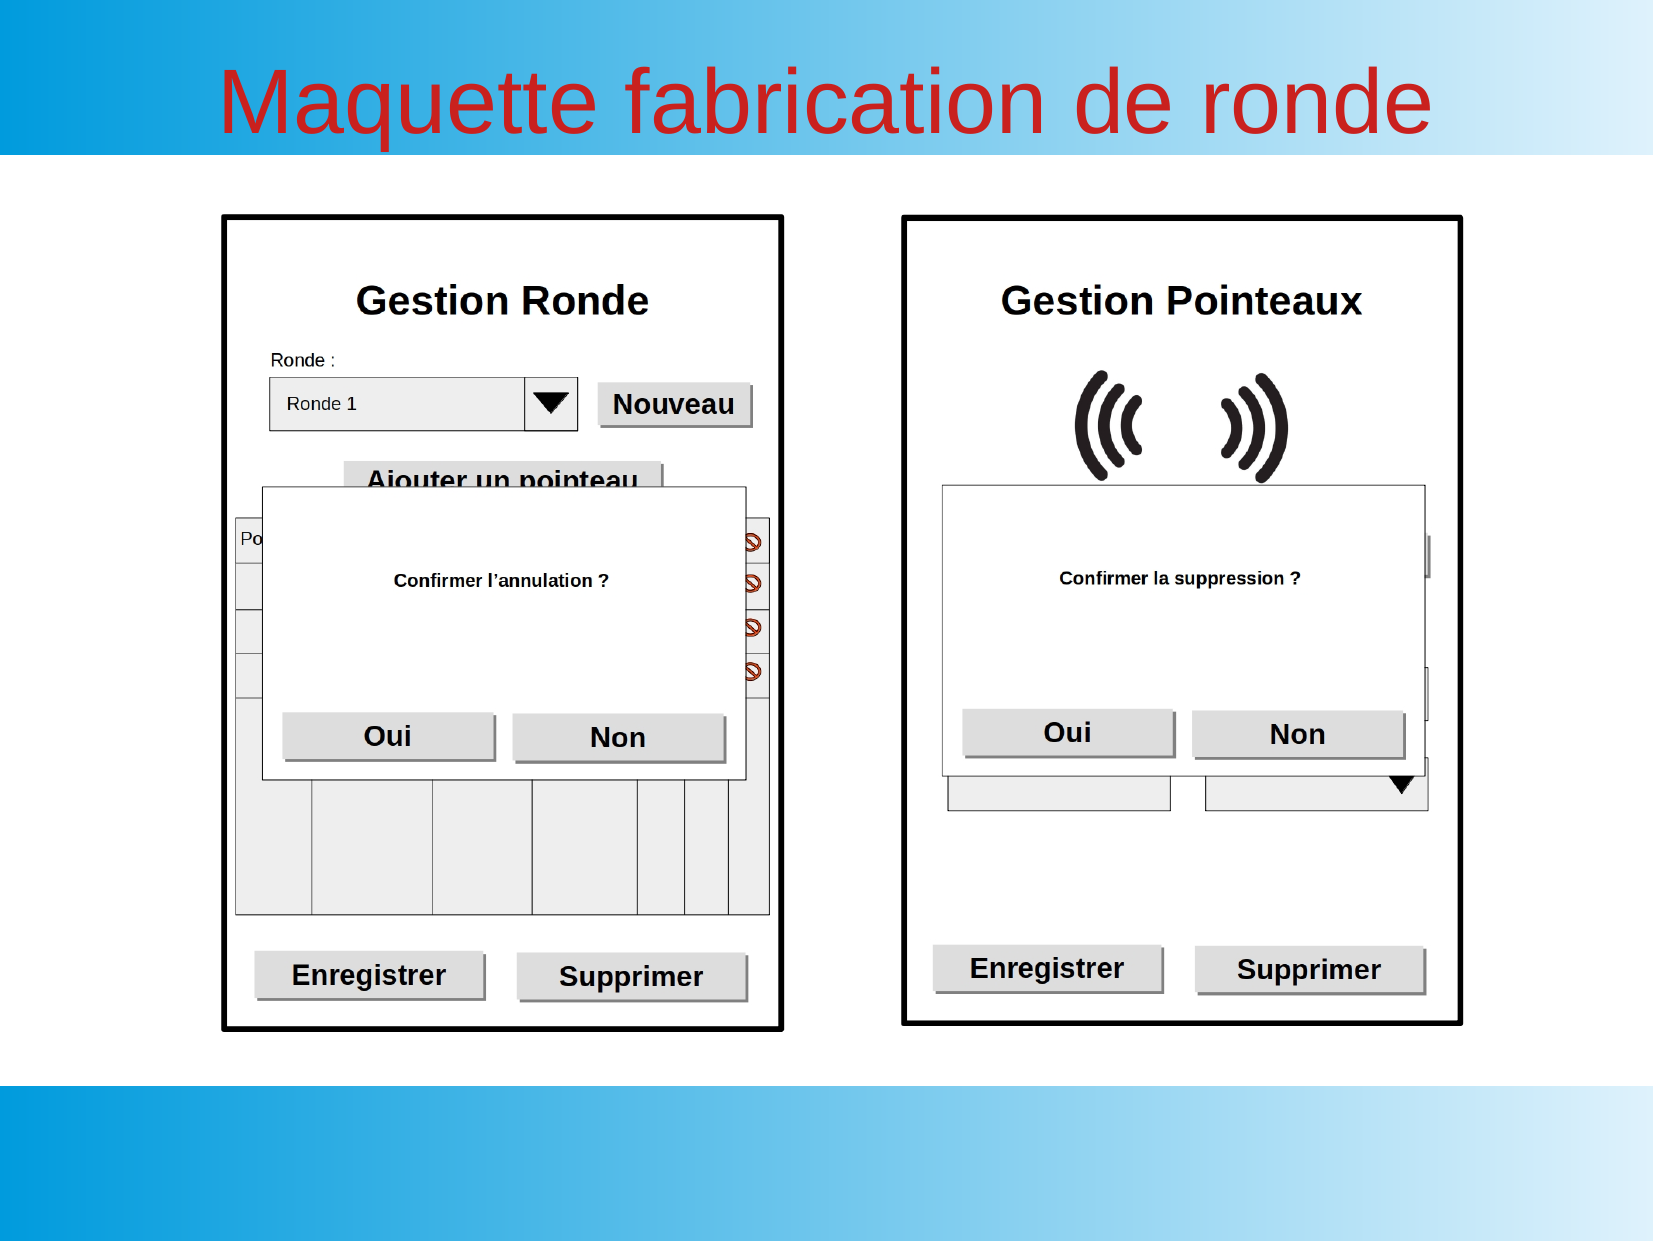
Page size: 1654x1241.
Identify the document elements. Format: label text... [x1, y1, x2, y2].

picture [874, 188, 1489, 1052]
title Maquette fabrication de ronde [82, 49, 1571, 155]
picture [194, 187, 810, 1058]
